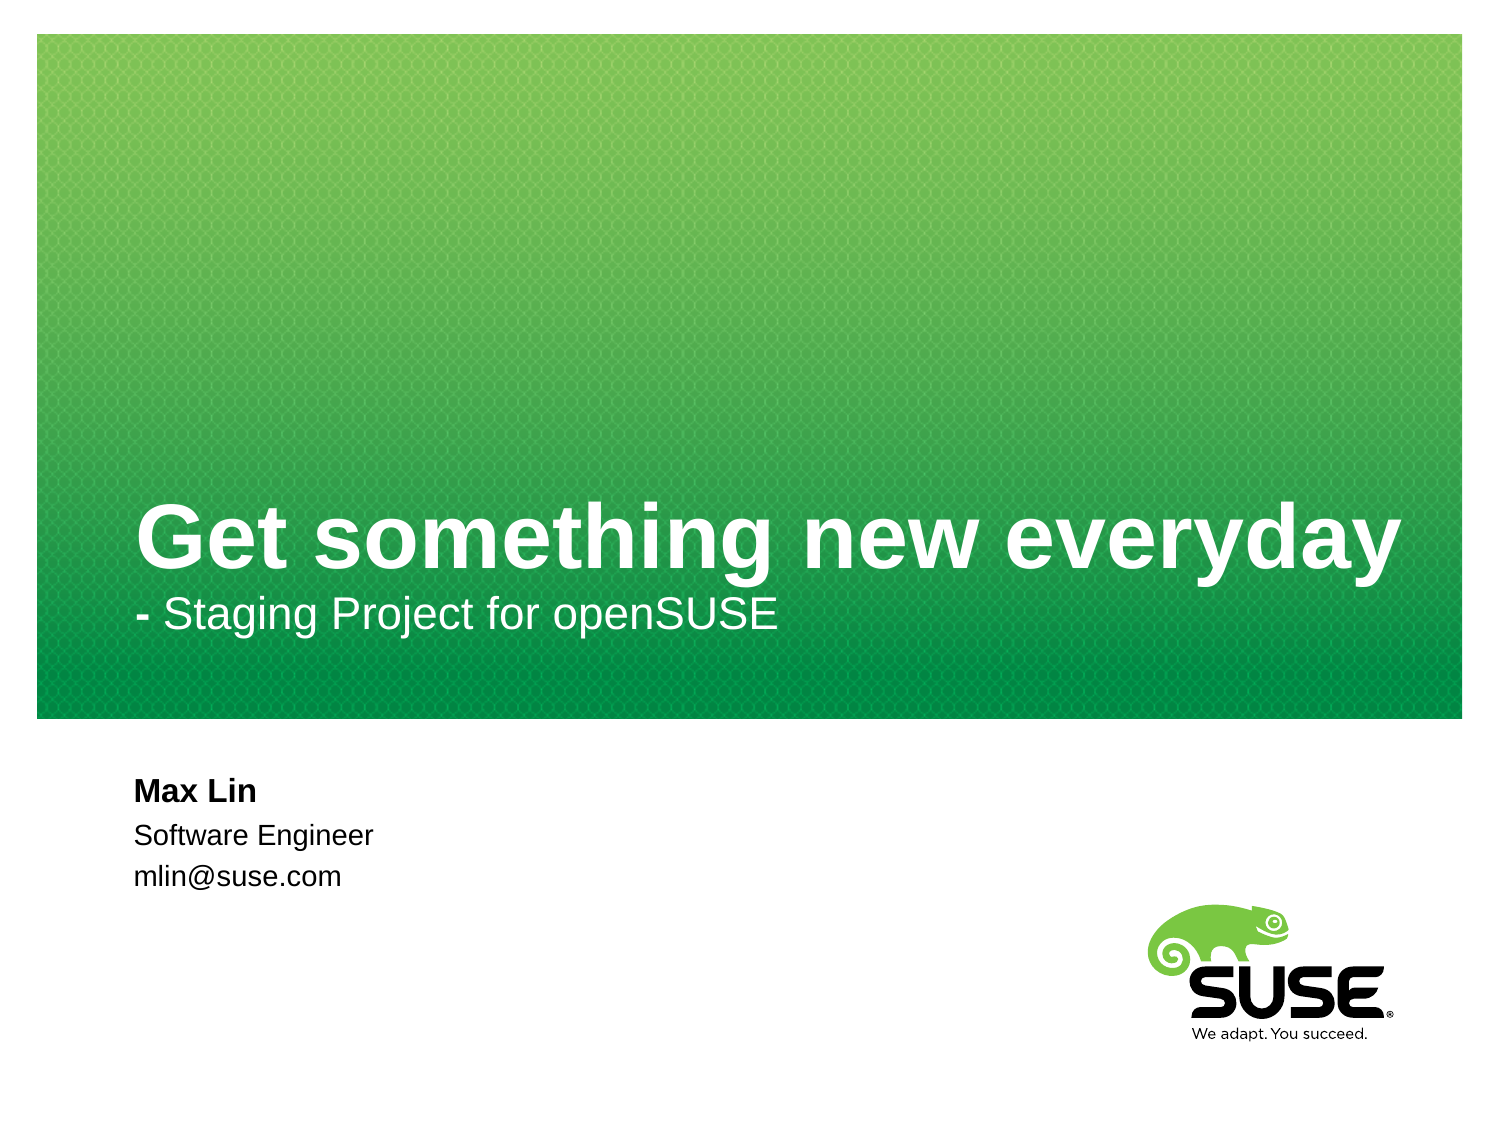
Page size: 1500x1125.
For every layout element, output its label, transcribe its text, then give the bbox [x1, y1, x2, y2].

title Get something new everyday - Staging Project for openSUSE [135, 388, 1409, 640]
subtitle Max Lin Software Engineer mlin@suse.com [133, 772, 758, 969]
picture [37, 34, 1463, 719]
